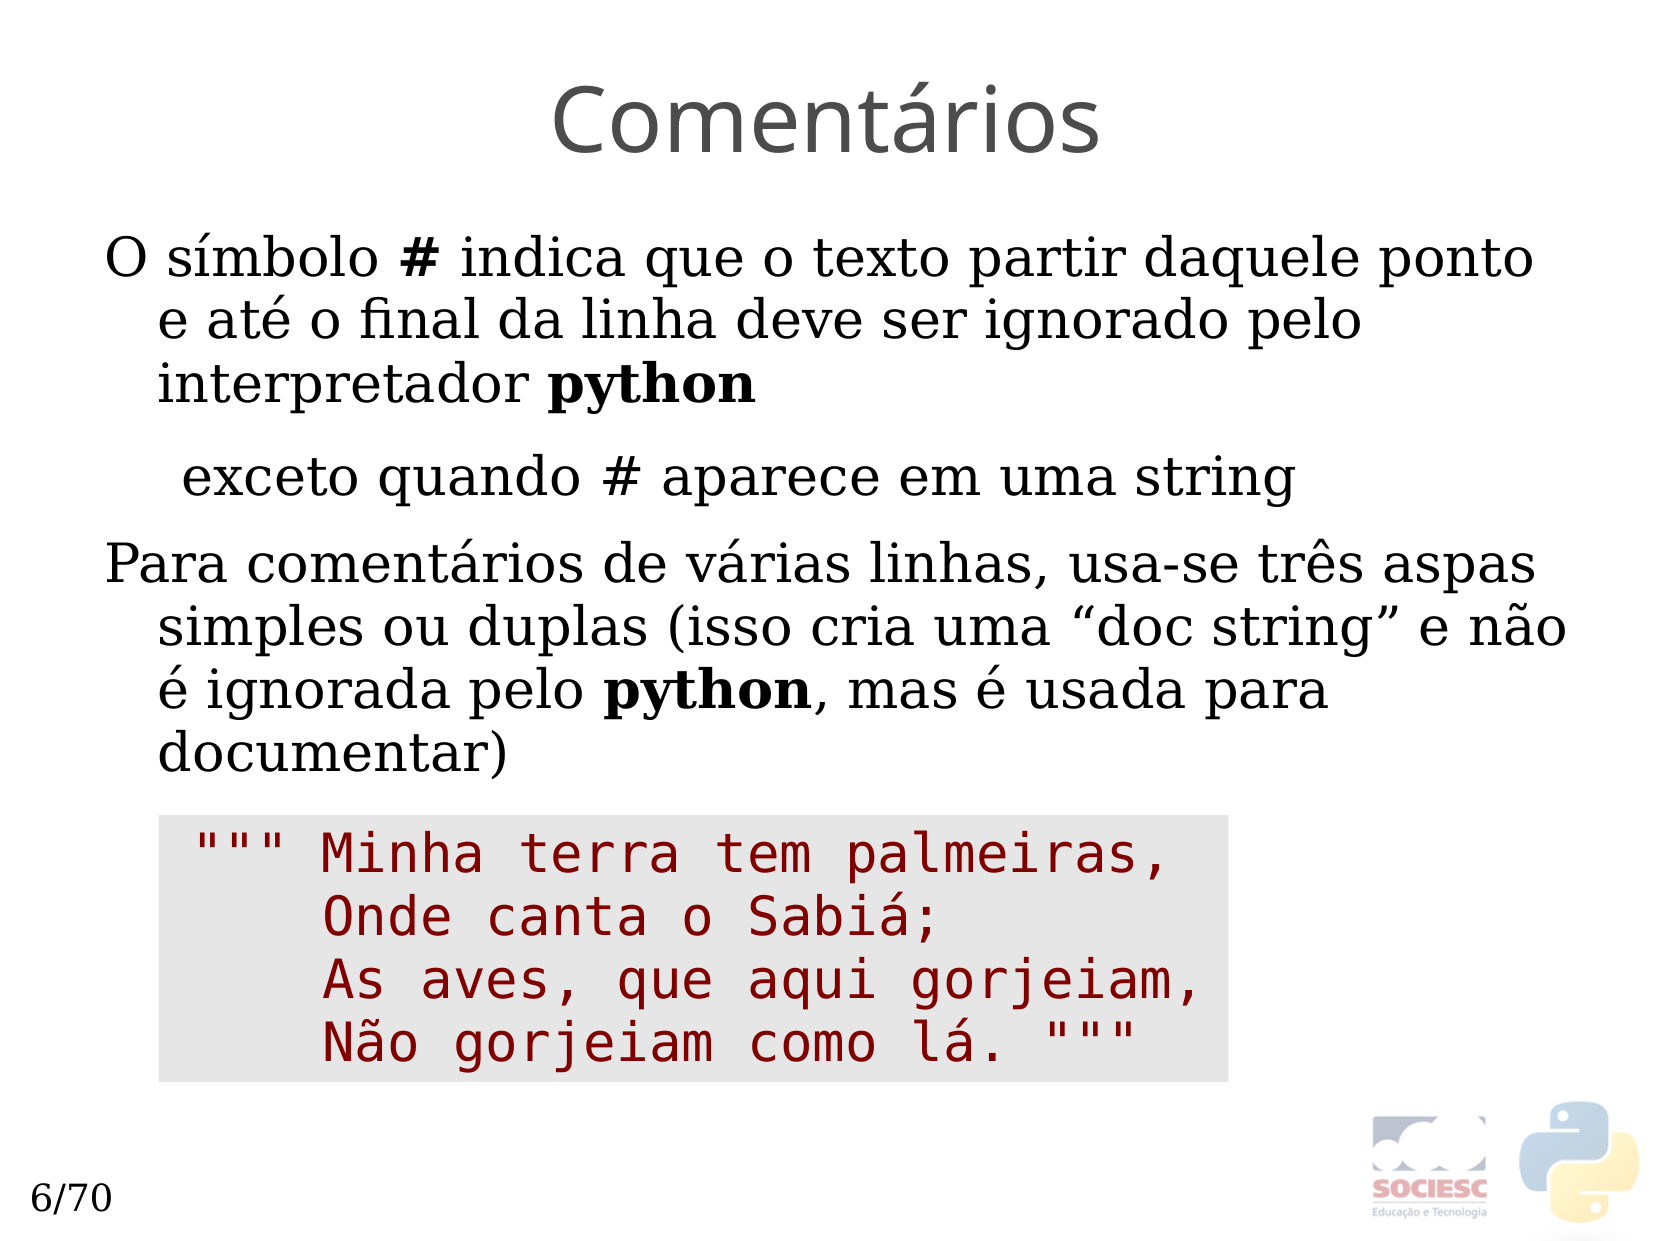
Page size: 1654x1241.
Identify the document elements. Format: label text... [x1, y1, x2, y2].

text_box """ Minha terra tem palmeiras, Onde canta o Sabiá; As aves, que aqui gorjeiam, Não gorjeiam como lá. """ [158, 815, 1229, 1082]
title Comentários [82, 13, 1571, 222]
picture [1340, 1084, 1654, 1241]
list O símbolo # indica que o texto partir daquele ponto e até o final da linha deve ser ignorado pelo interpretador python exceto quando # aparece em uma string Para comentários de várias linhas, usa-se três aspas simples ou duplas (isso cria uma “doc string” e não é ignorada pelo python, mas é usada para documentar) [86, 225, 1576, 827]
